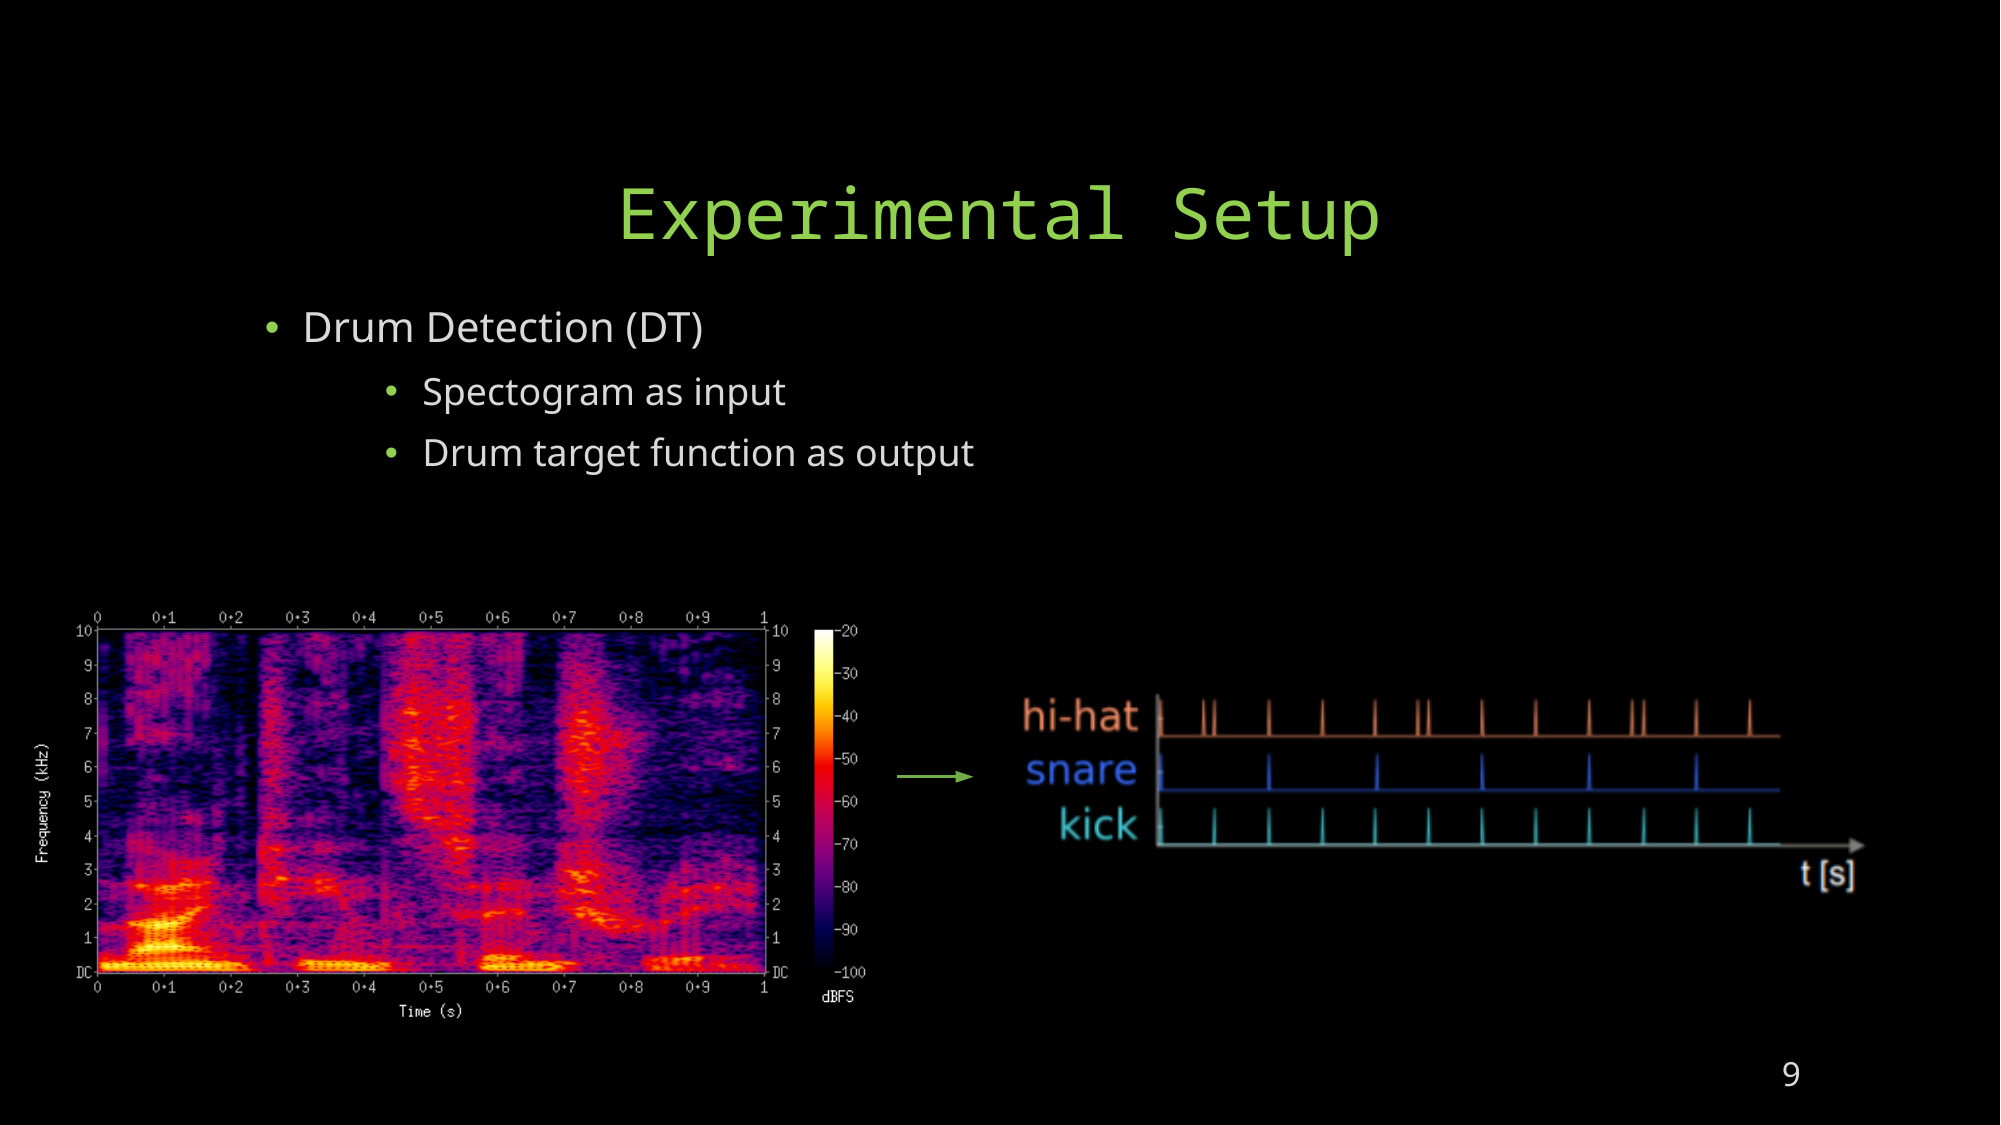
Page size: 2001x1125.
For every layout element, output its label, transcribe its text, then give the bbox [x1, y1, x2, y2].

picture [999, 667, 1906, 914]
title Experimental Setup [249, 75, 1750, 263]
text_box [1766, 1046, 1905, 1089]
list Drum Detection (DT) Spectogram as input Drum target function as output [249, 299, 1750, 1000]
picture [21, 590, 880, 1038]
